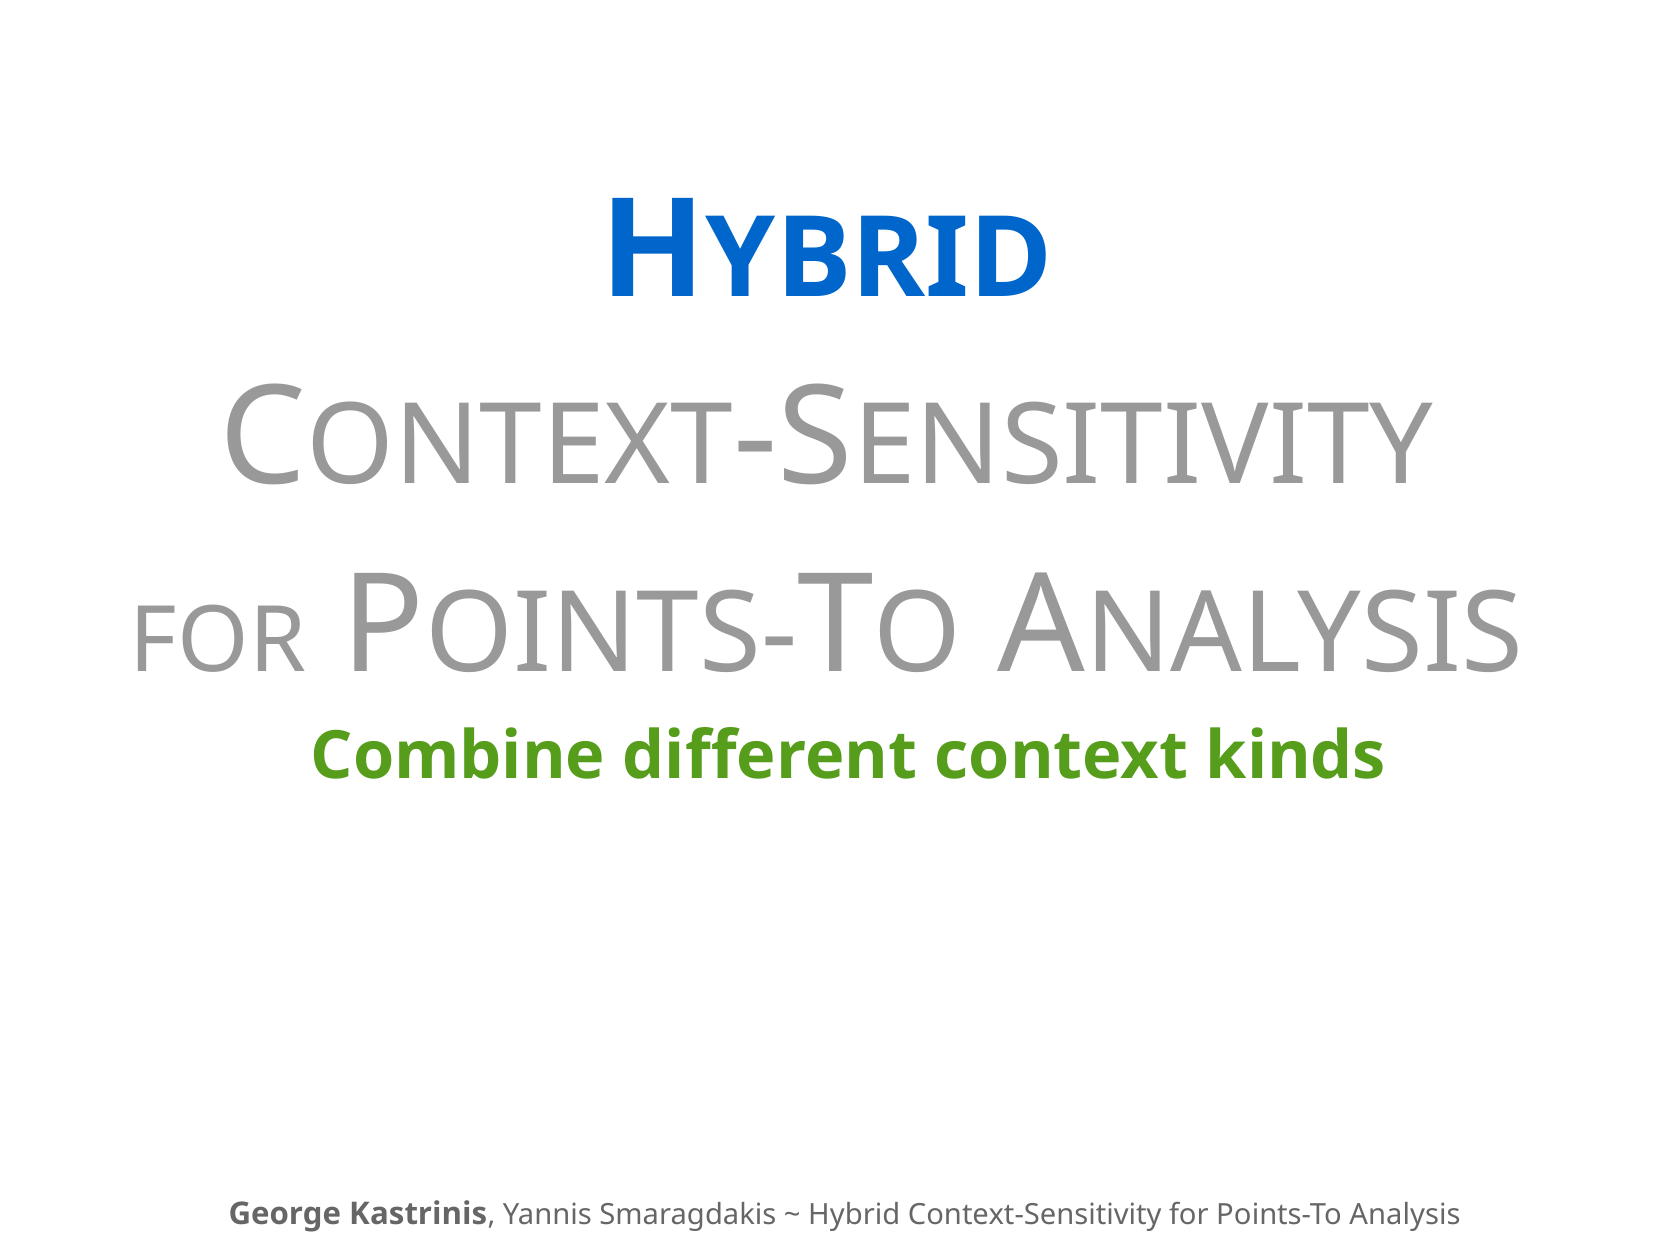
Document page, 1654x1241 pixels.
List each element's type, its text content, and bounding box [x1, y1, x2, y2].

text_box HYBRID CONTEXT-SENSITIVITY FOR POINTS-TO ANALYSIS [51, 142, 1603, 620]
text_box Combine different context kinds [295, 699, 1358, 790]
